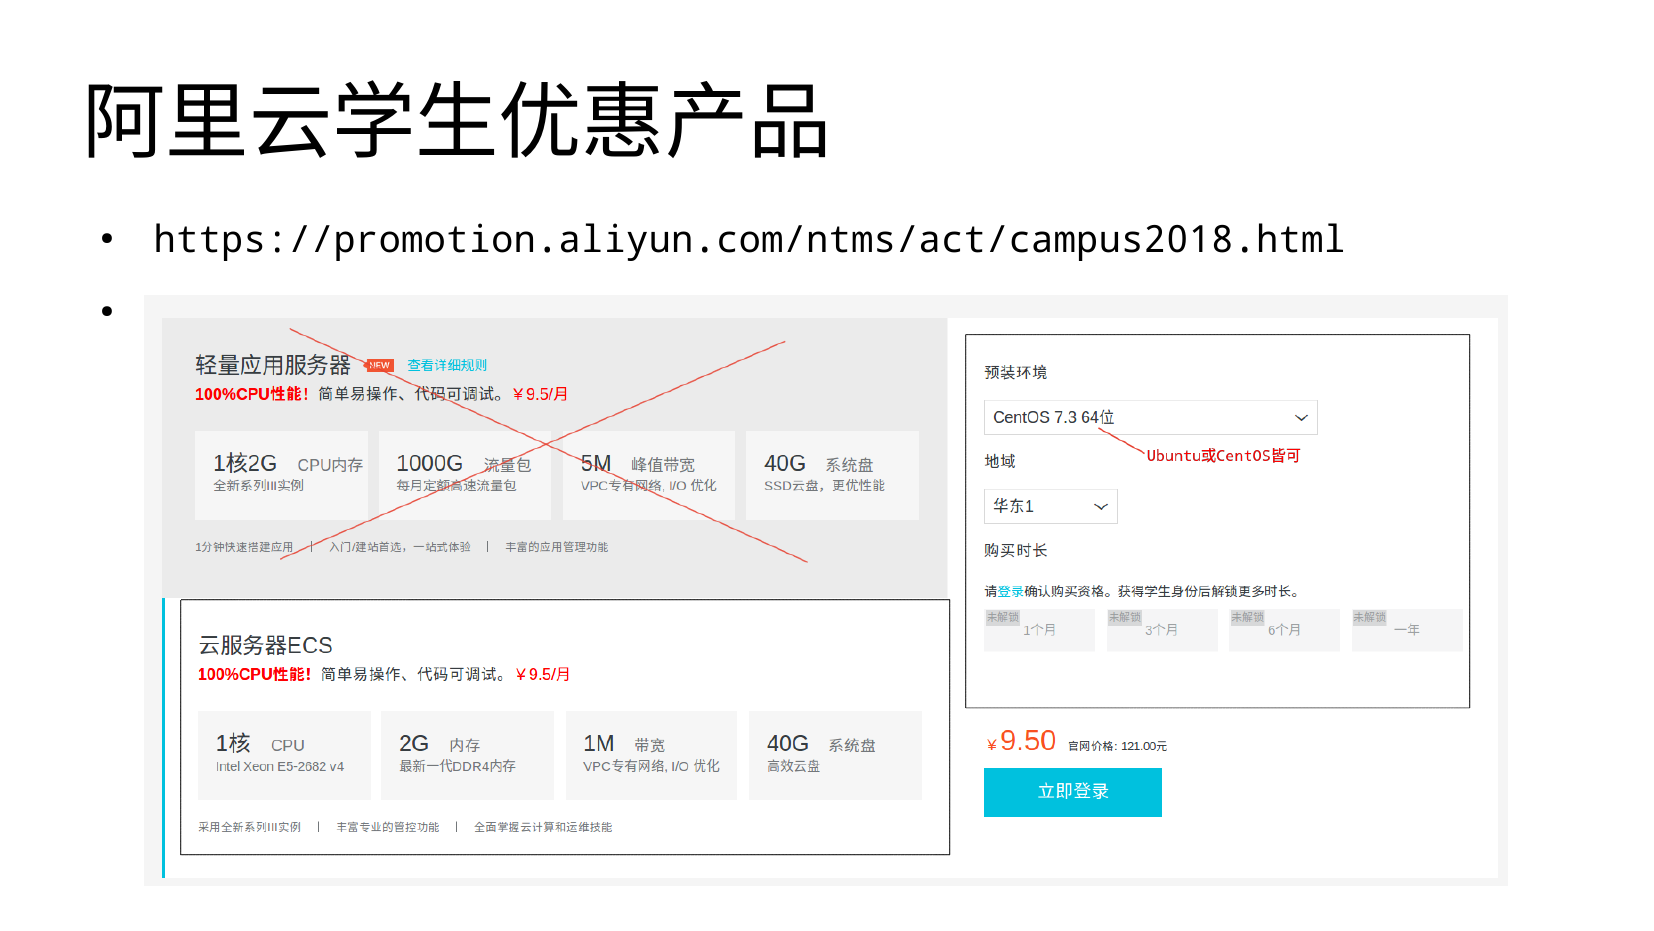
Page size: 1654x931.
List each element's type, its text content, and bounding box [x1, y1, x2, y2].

list https://promotion.aliyun.com/ntms/act/campus2018.html [82, 217, 1571, 848]
title 阿里云学生优惠产品 [82, 37, 1571, 193]
picture [144, 295, 1508, 886]
